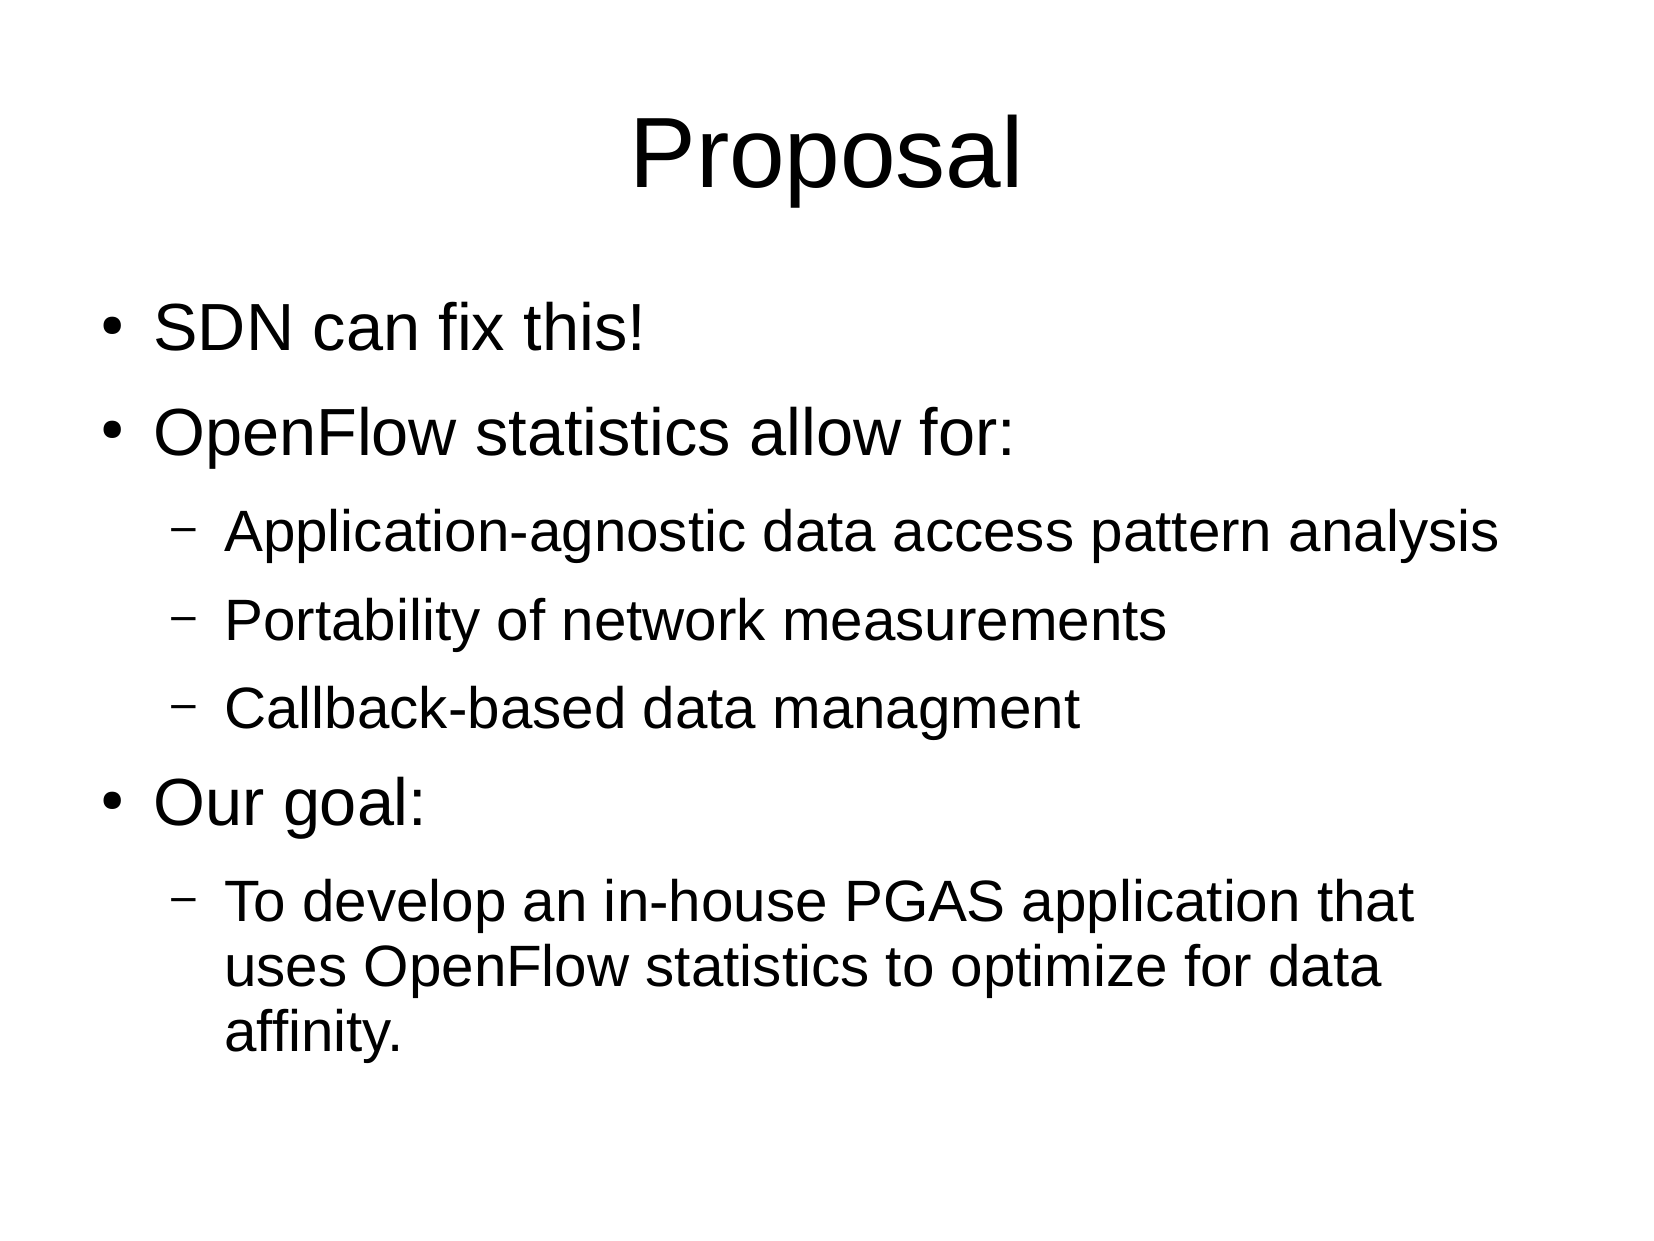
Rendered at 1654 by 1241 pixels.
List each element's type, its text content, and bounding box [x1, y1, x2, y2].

title Proposal [82, 49, 1571, 257]
list SDN can fix this! OpenFlow statistics allow for: Application-agnostic data access pattern analysis Portability of network measurements Callback-based data managment Our goal: To develop an in-house PGAS application that uses OpenFlow statistics to optimize for data affinity. [82, 290, 1538, 1186]
